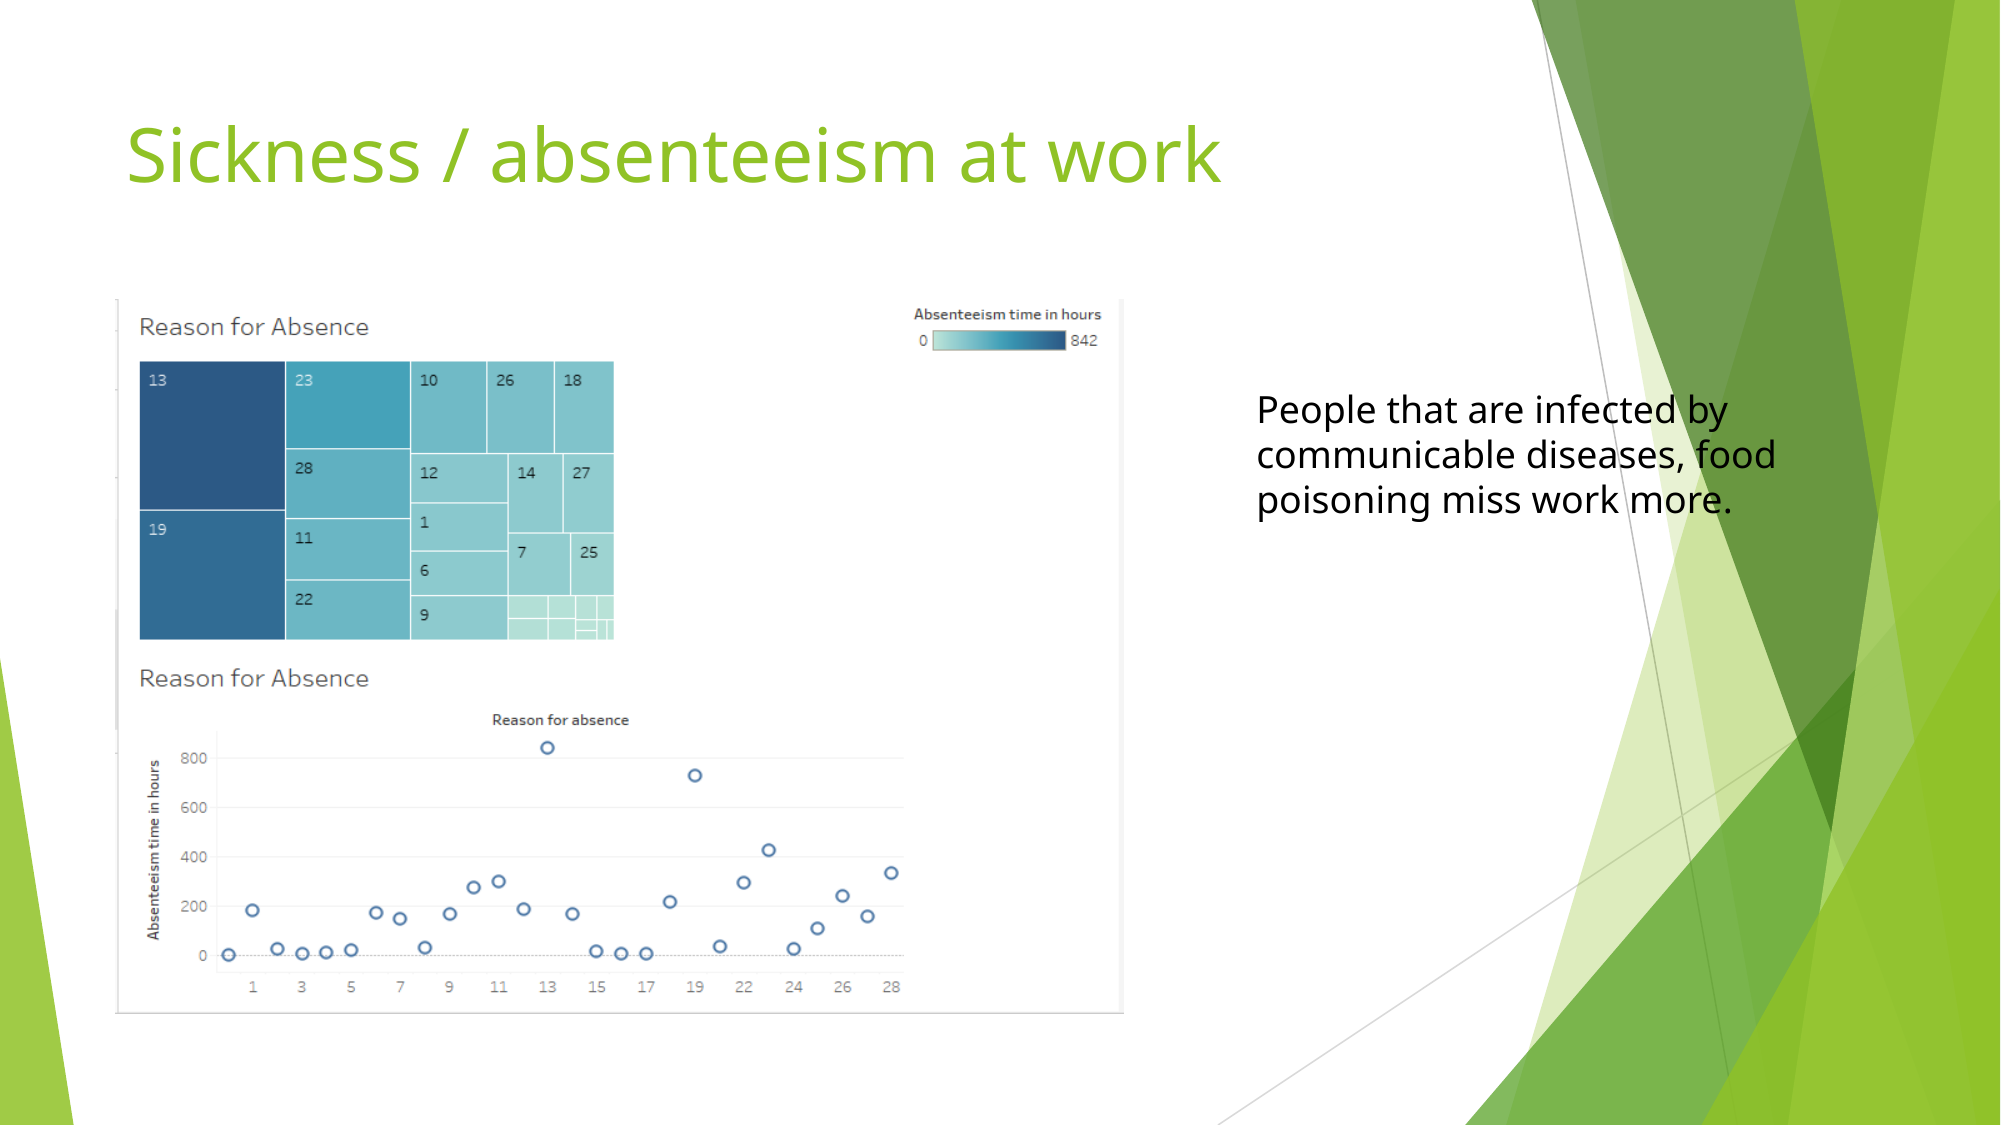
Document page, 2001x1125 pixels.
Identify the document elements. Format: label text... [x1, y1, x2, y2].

text_box People that are infected by communicable diseases, food poisoning miss work more. [1241, 378, 1846, 530]
picture [115, 299, 1124, 1014]
title Sickness / absenteeism at work [111, 99, 1522, 317]
